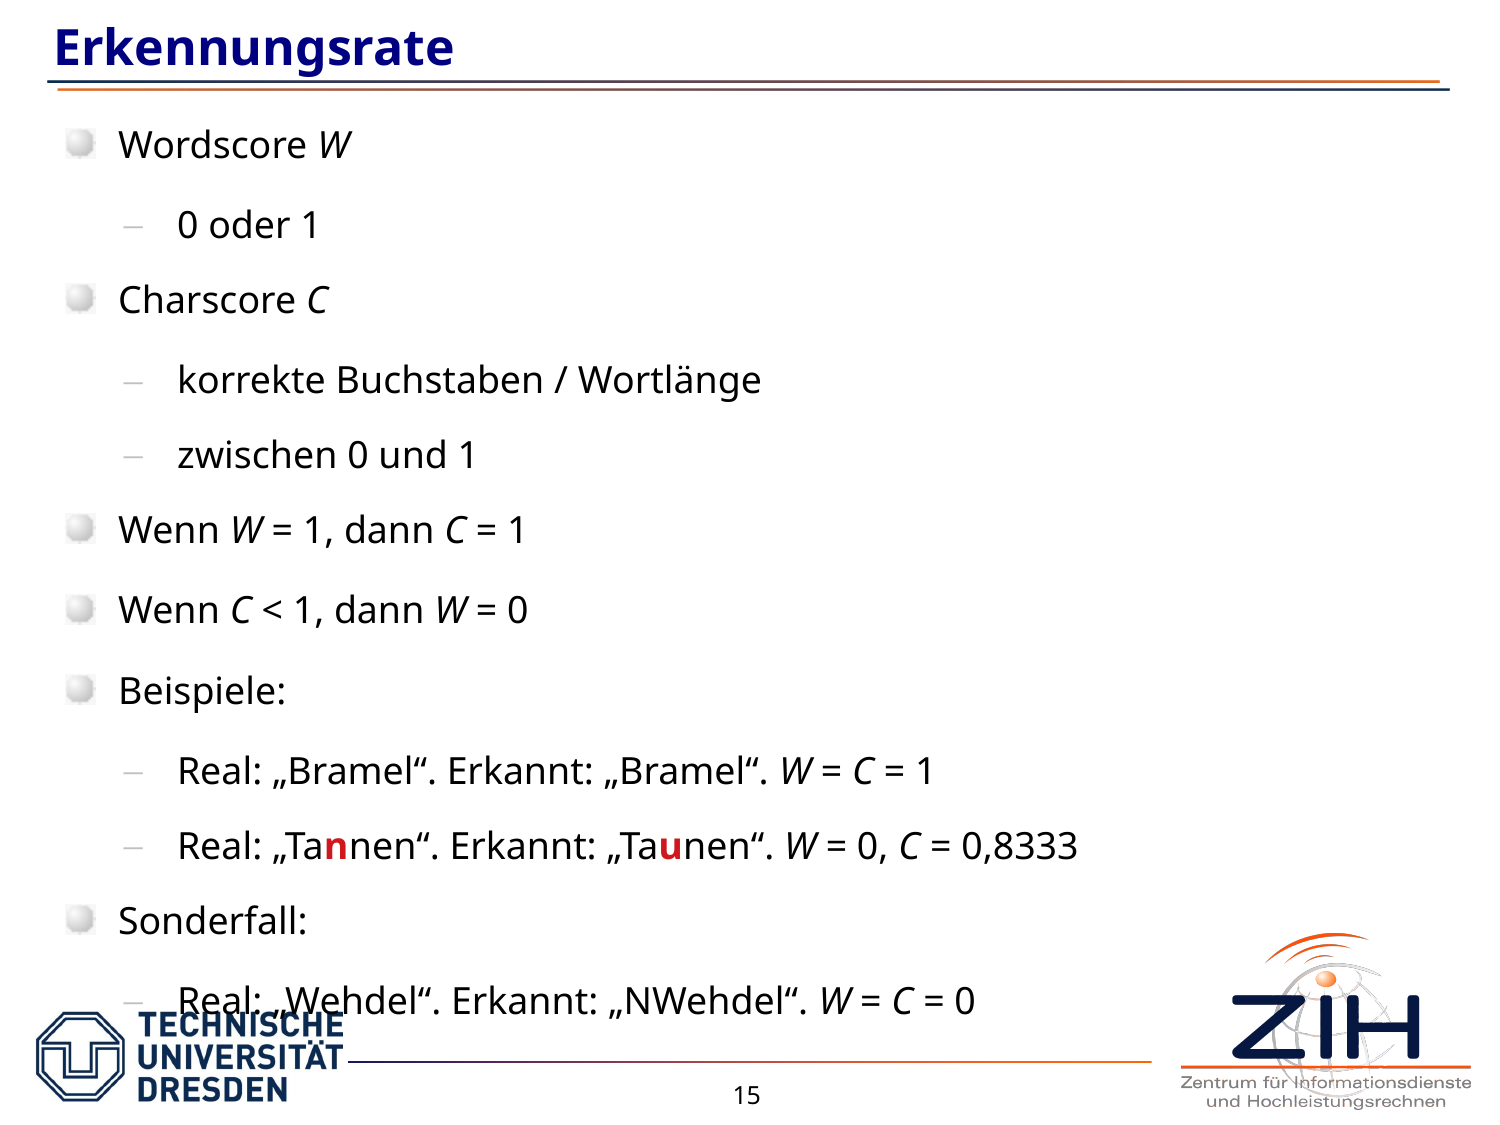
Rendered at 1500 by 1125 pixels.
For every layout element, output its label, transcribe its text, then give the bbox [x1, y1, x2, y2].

title Erkennungsrate [53, 12, 1453, 81]
list Wordscore W 0 oder 1 Charscore C korrekte Buchstaben / Wortlänge zwischen 0 und 1 Wenn W = 1, dann C = 1 Wenn C < 1, dann W = 0 Beispiele: Real: „Bramel“. Erkannt: „Bramel“. W = C = 1 Real: „Tannen“. Erkannt: „Taunen“. W = 0, C = 0,8333 Sonderfall: Real: „Wehdel“. Erkannt: „NWehdel“. W = C = 0 [29, 118, 1486, 931]
picture [1181, 933, 1471, 1110]
picture [47, 80, 1450, 91]
picture [65, 931, 96, 935]
picture [35, 1011, 343, 1102]
